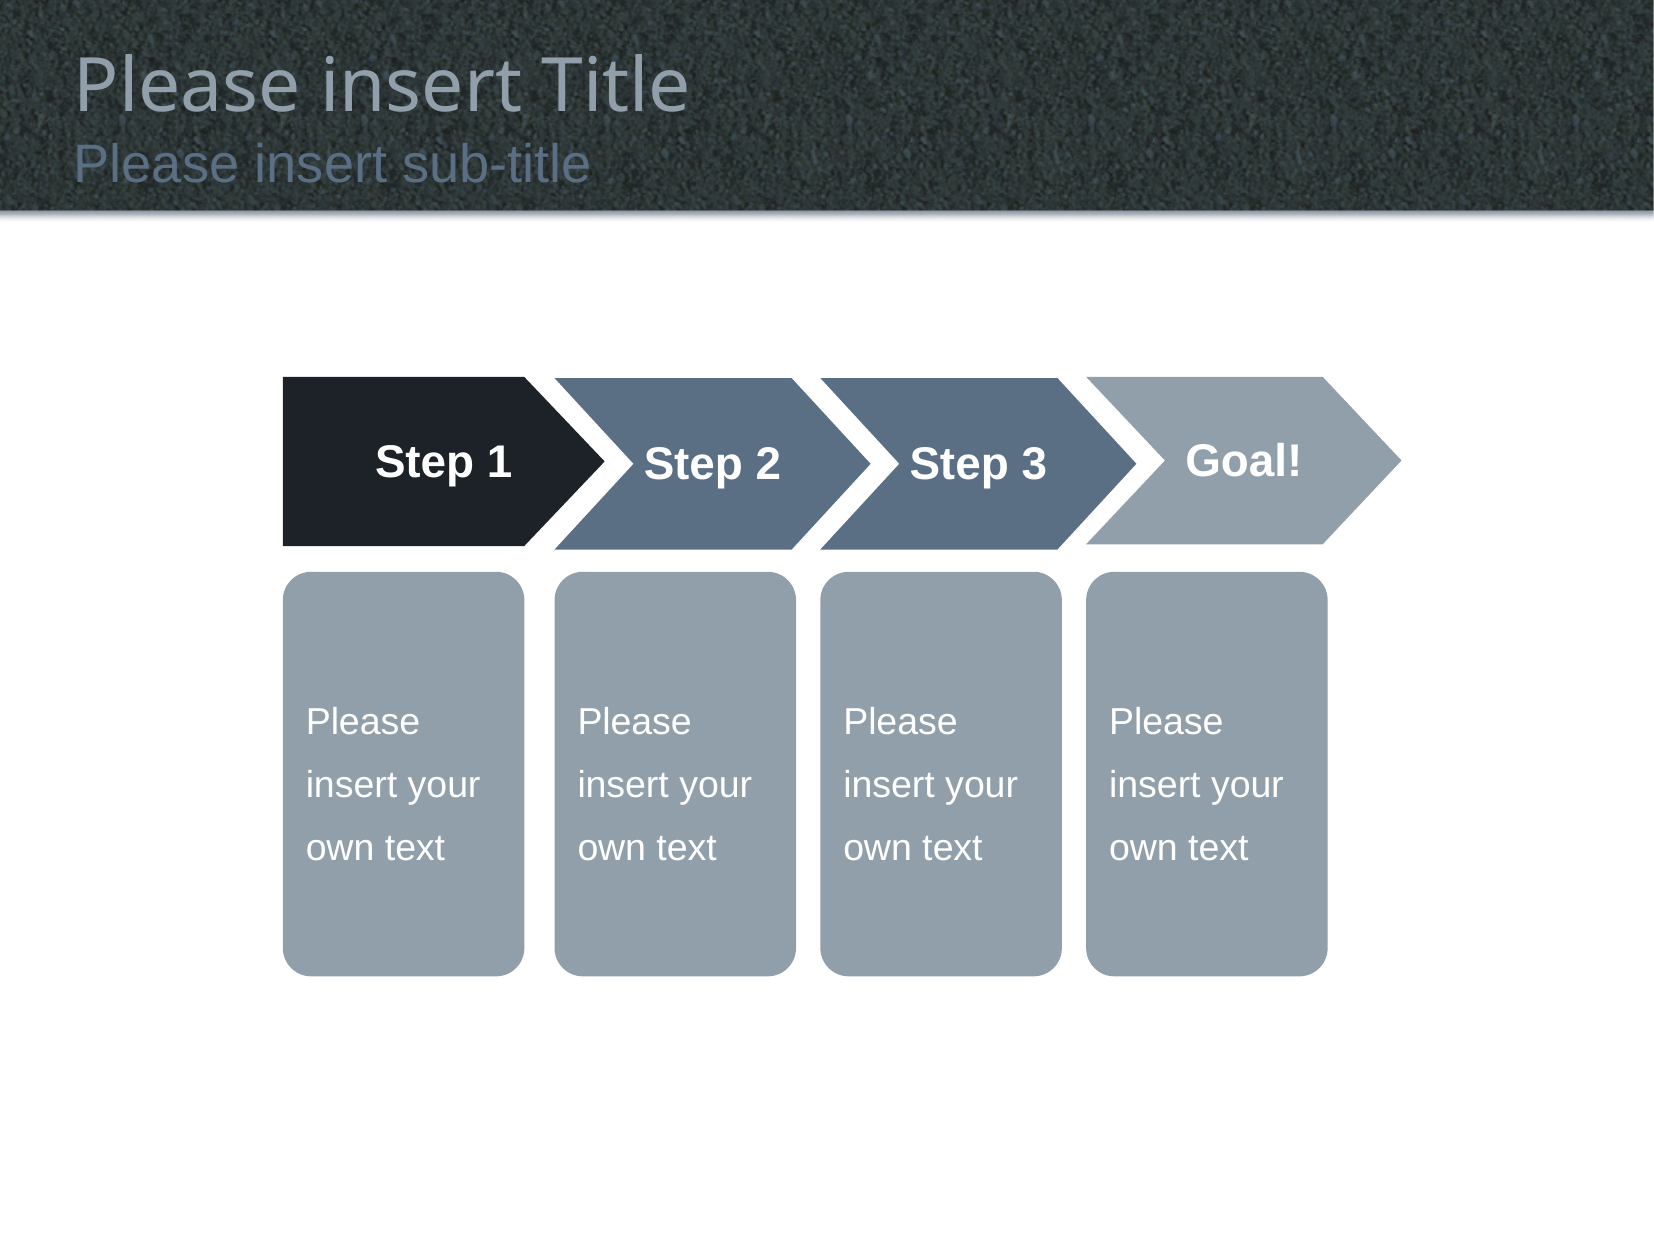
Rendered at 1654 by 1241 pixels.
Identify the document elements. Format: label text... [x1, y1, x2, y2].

text_box Please insert Title Please insert sub-title [59, 23, 1554, 205]
text_box Please insert your own text [1086, 571, 1328, 977]
text_box Please insert your own text [820, 571, 1062, 977]
text_box Goal! [1086, 376, 1402, 545]
text_box Step 1 [282, 376, 605, 547]
text_box Please insert your own text [554, 571, 797, 977]
picture [0, 0, 1654, 1241]
text_box Step 3 [820, 378, 1137, 550]
text_box Step 2 [554, 378, 871, 550]
text_box Please insert your own text [282, 571, 525, 977]
